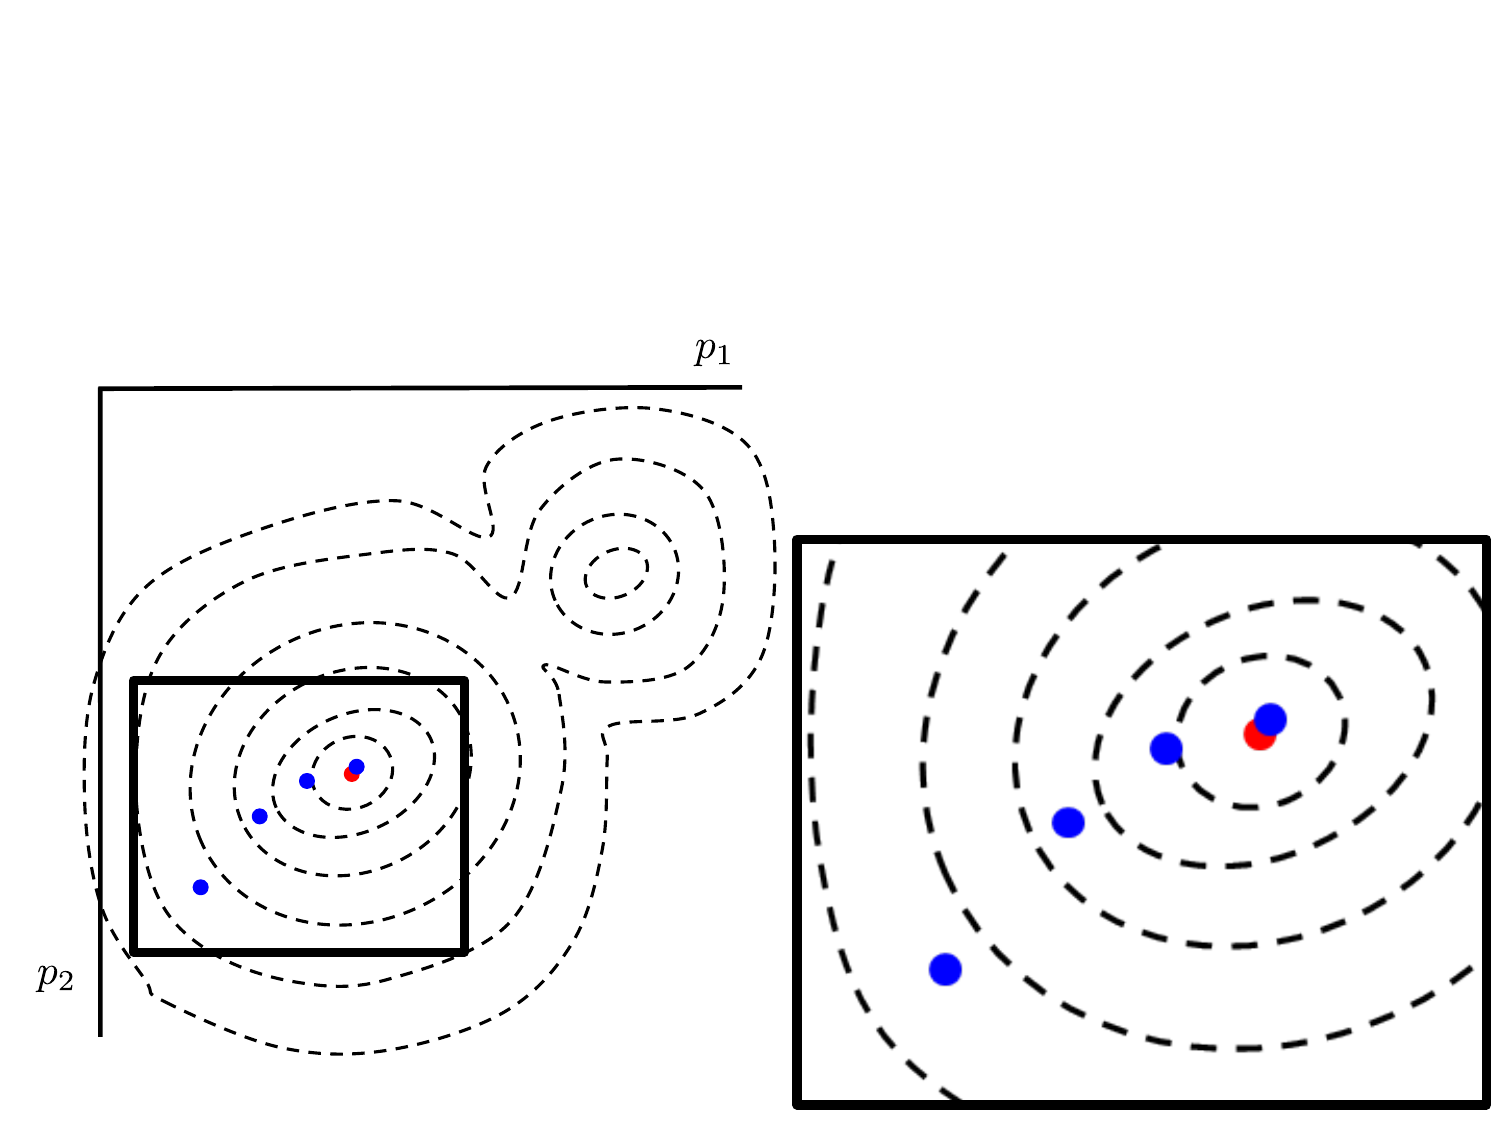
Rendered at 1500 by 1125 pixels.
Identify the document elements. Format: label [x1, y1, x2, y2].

text_box [35, 965, 75, 993]
text_box [194, 881, 207, 894]
picture [802, 544, 1482, 1100]
text_box [693, 339, 733, 367]
text_box [345, 760, 363, 780]
text_box [301, 775, 313, 787]
text_box [253, 810, 266, 823]
